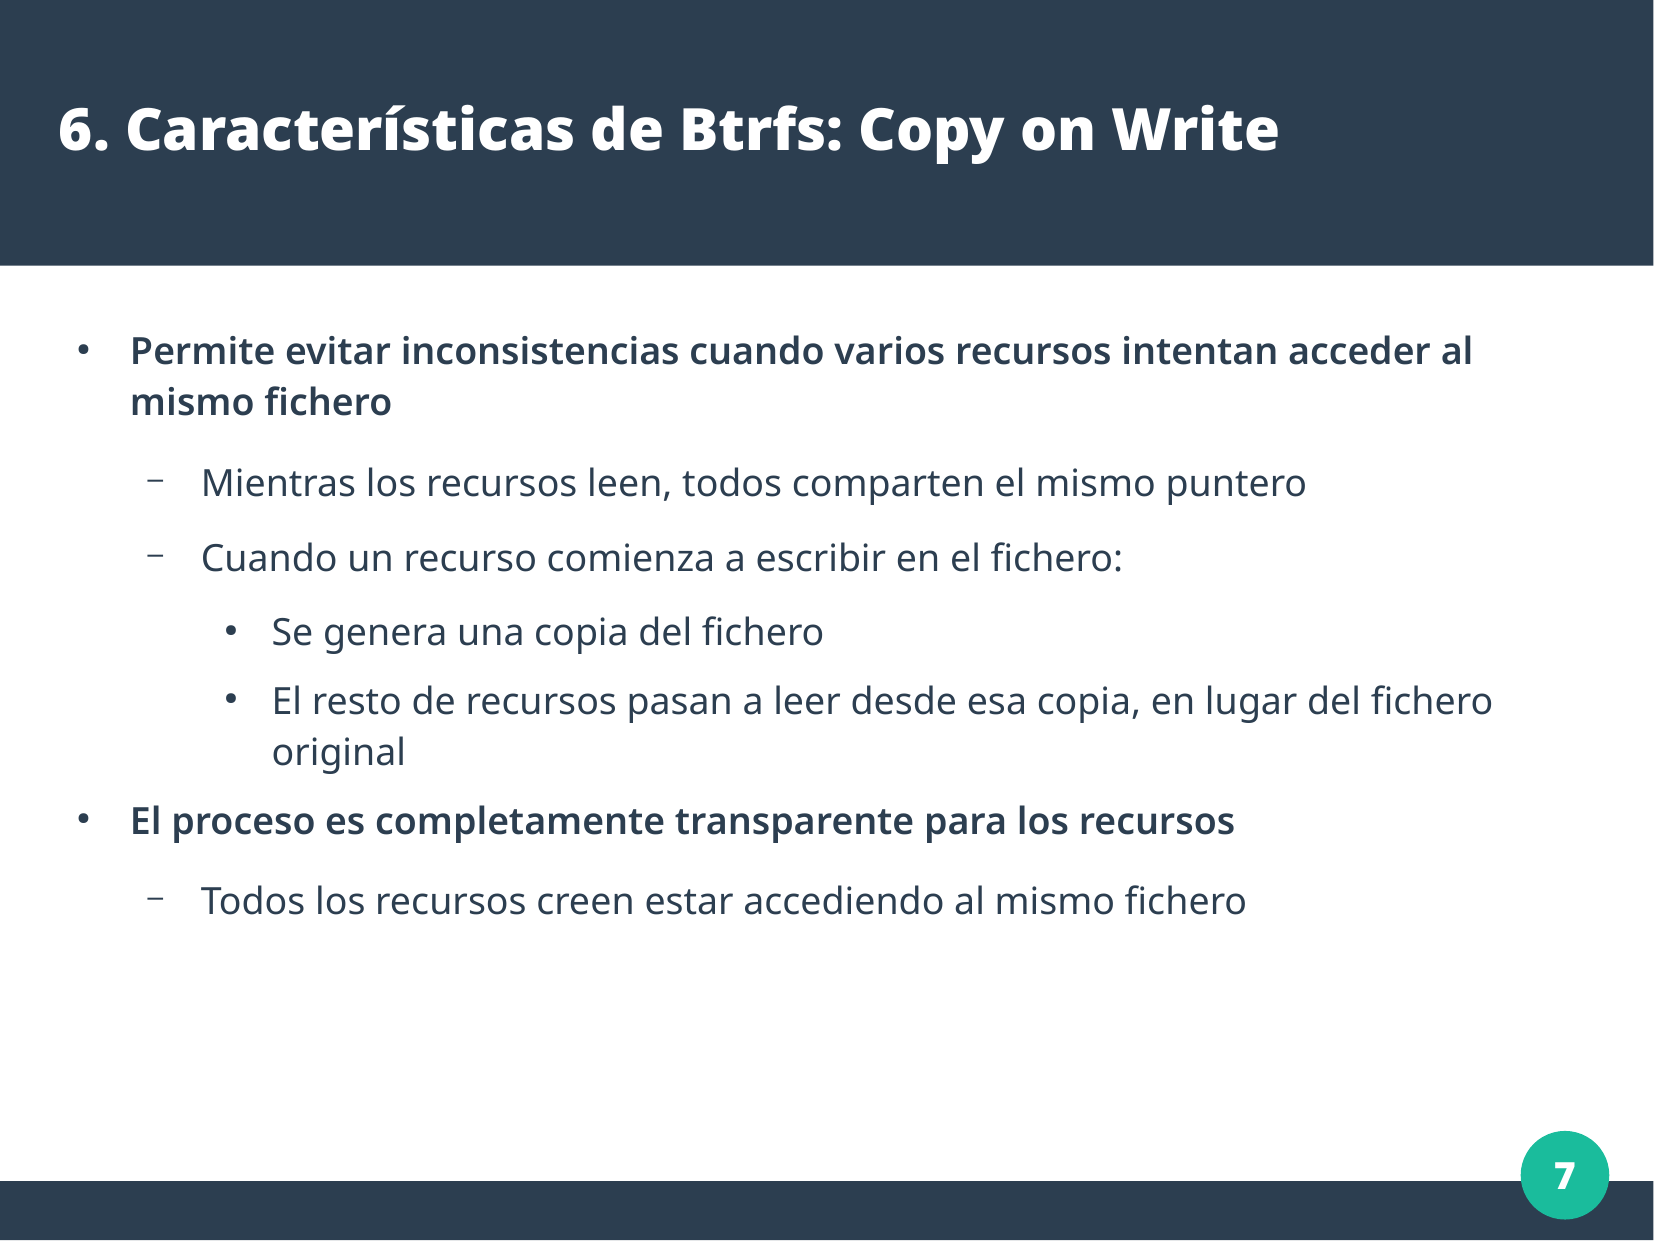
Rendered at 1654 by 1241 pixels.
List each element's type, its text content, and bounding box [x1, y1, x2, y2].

title 6. Características de Btrfs: Copy on Write [59, 49, 1595, 207]
list Permite evitar inconsistencias cuando varios recursos intentan acceder al mismo fichero Mientras los recursos leen, todos comparten el mismo puntero Cuando un recurso comienza a escribir en el fichero: Se genera una copia del fichero El resto de recursos pasan a leer desde esa copia, en lugar del fichero original El proceso es completamente transparente para los recursos Todos los recursos creen estar accediendo al mismo fichero [59, 324, 1595, 1152]
